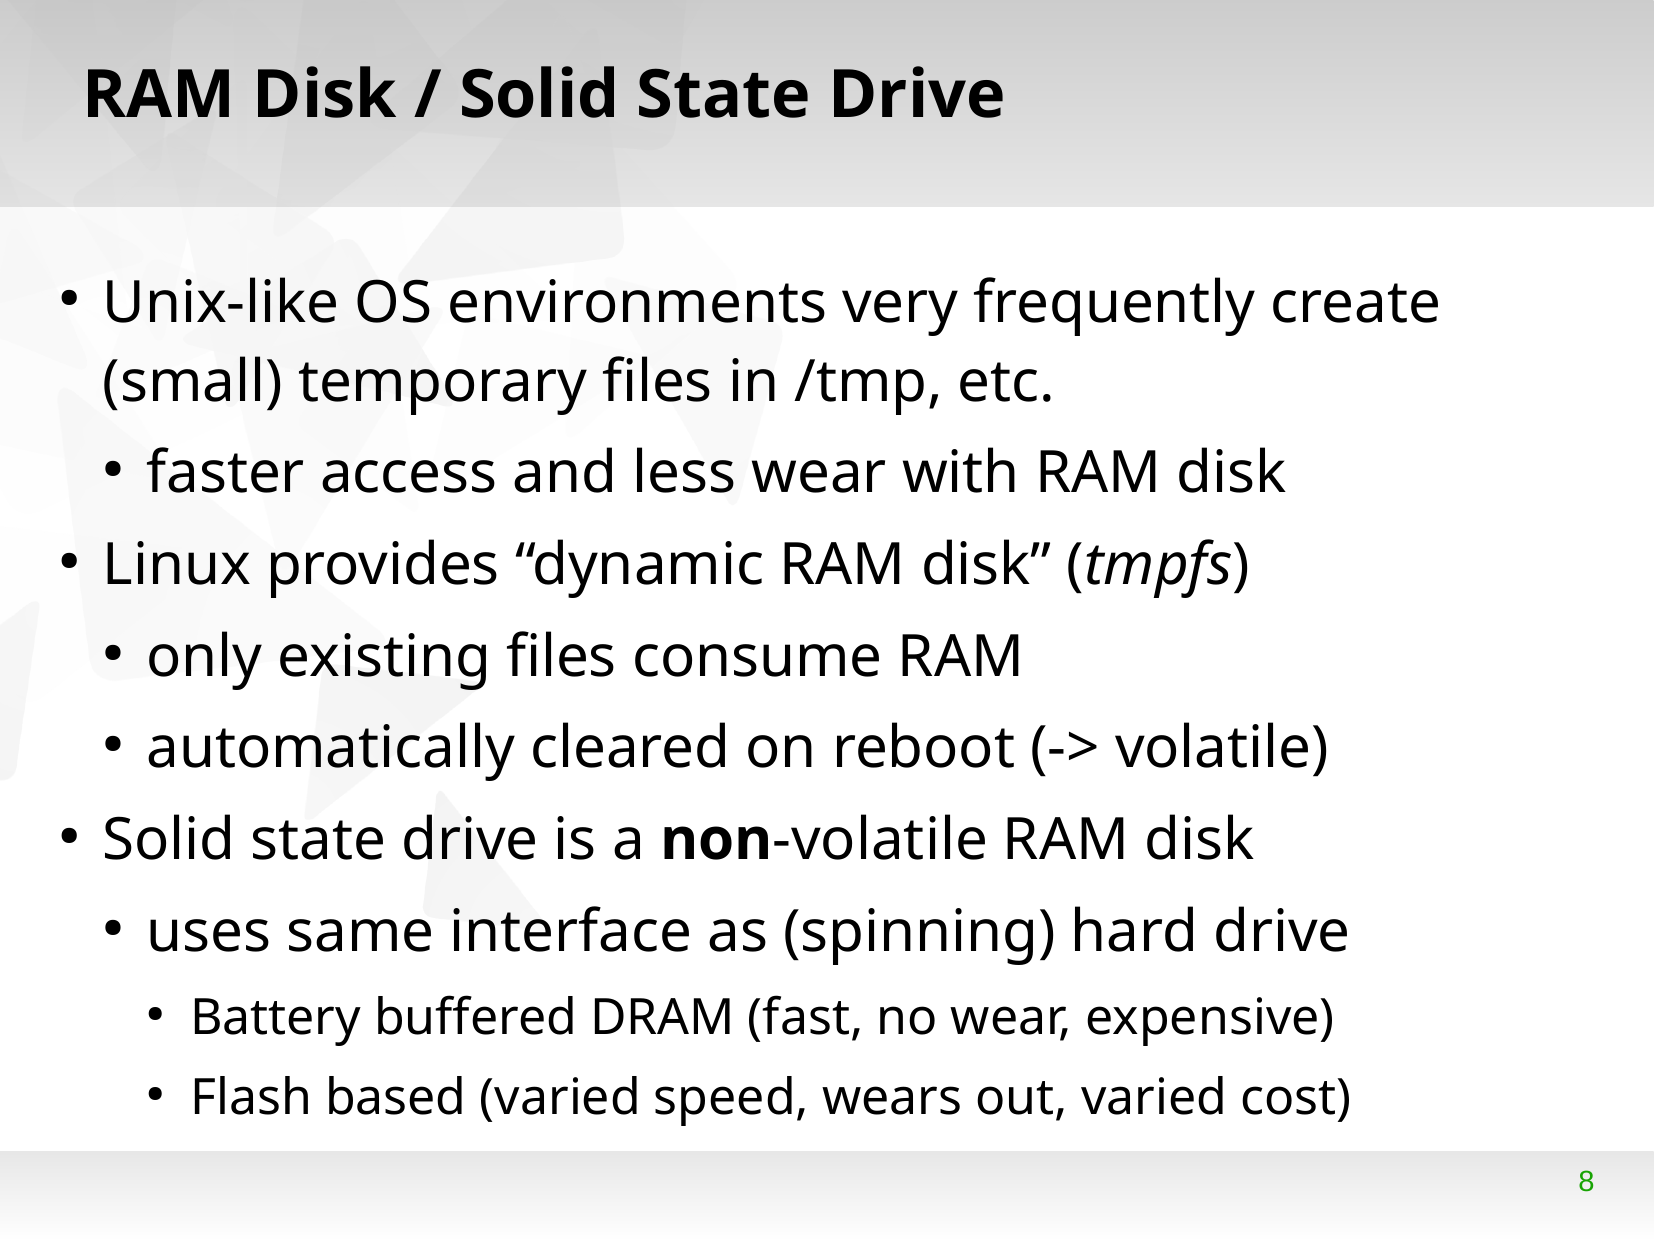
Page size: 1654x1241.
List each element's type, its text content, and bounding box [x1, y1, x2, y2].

title RAM Disk / Solid State Drive [82, 17, 1619, 166]
list Unix-like OS environments very frequently create (small) temporary files in /tmp, etc. faster access and less wear with RAM disk Linux provides “dynamic RAM disk” (tmpfs) only existing files consume RAM automatically cleared on reboot (-> volatile) Solid state drive is a non-volatile RAM disk uses same interface as (spinning) hard drive Battery buffered DRAM (fast, no wear, expensive) Flash based (varied speed, wears out, varied cost) [59, 259, 1595, 1052]
picture [0, 0, 783, 931]
